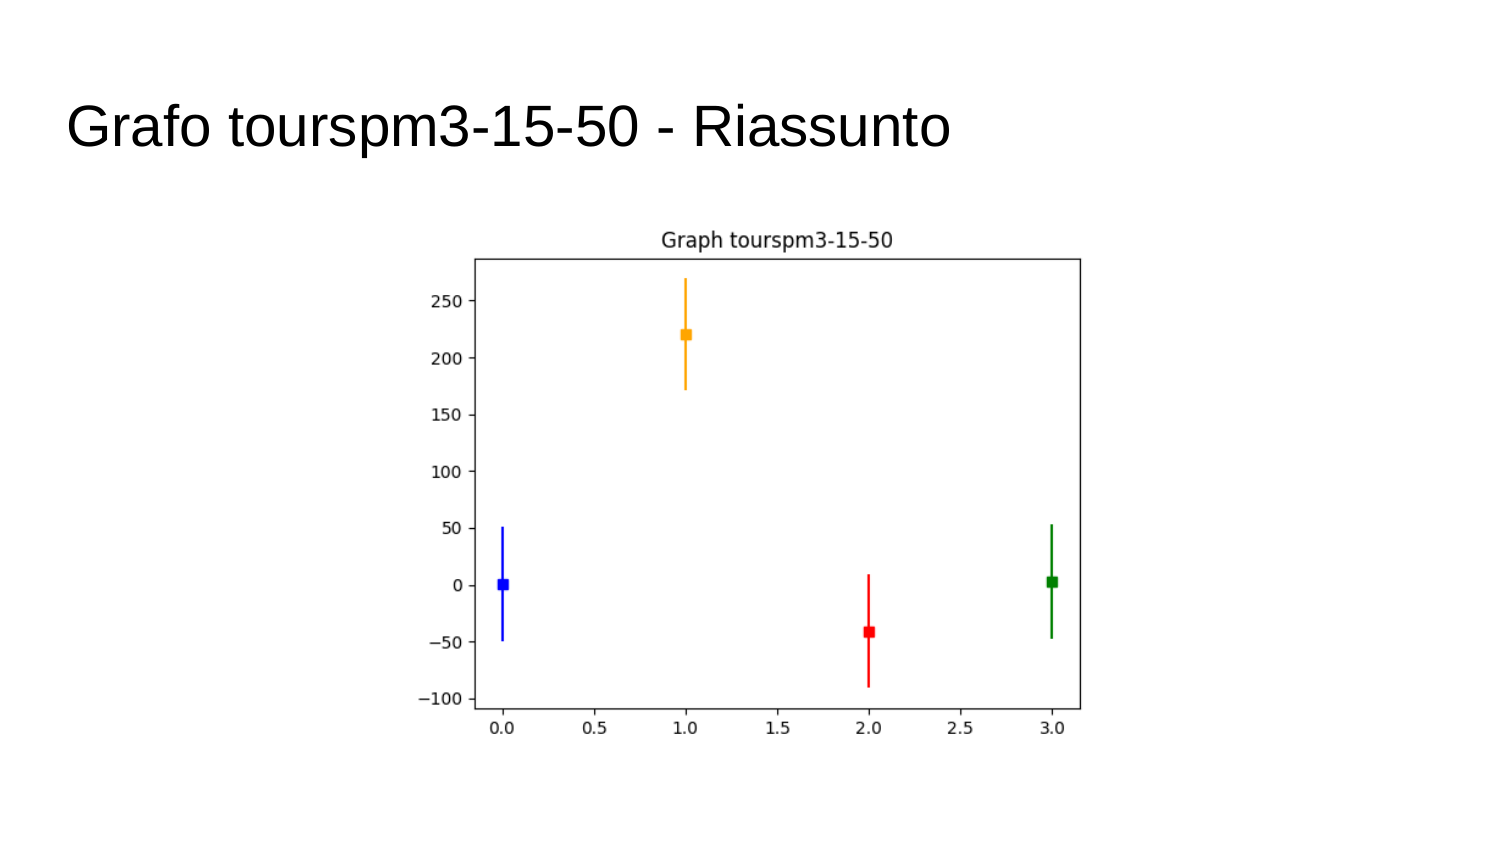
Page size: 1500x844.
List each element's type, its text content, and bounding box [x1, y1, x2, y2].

picture [377, 188, 1158, 774]
title Grafo tourspm3-15-50 - Riassunto [51, 72, 1449, 167]
